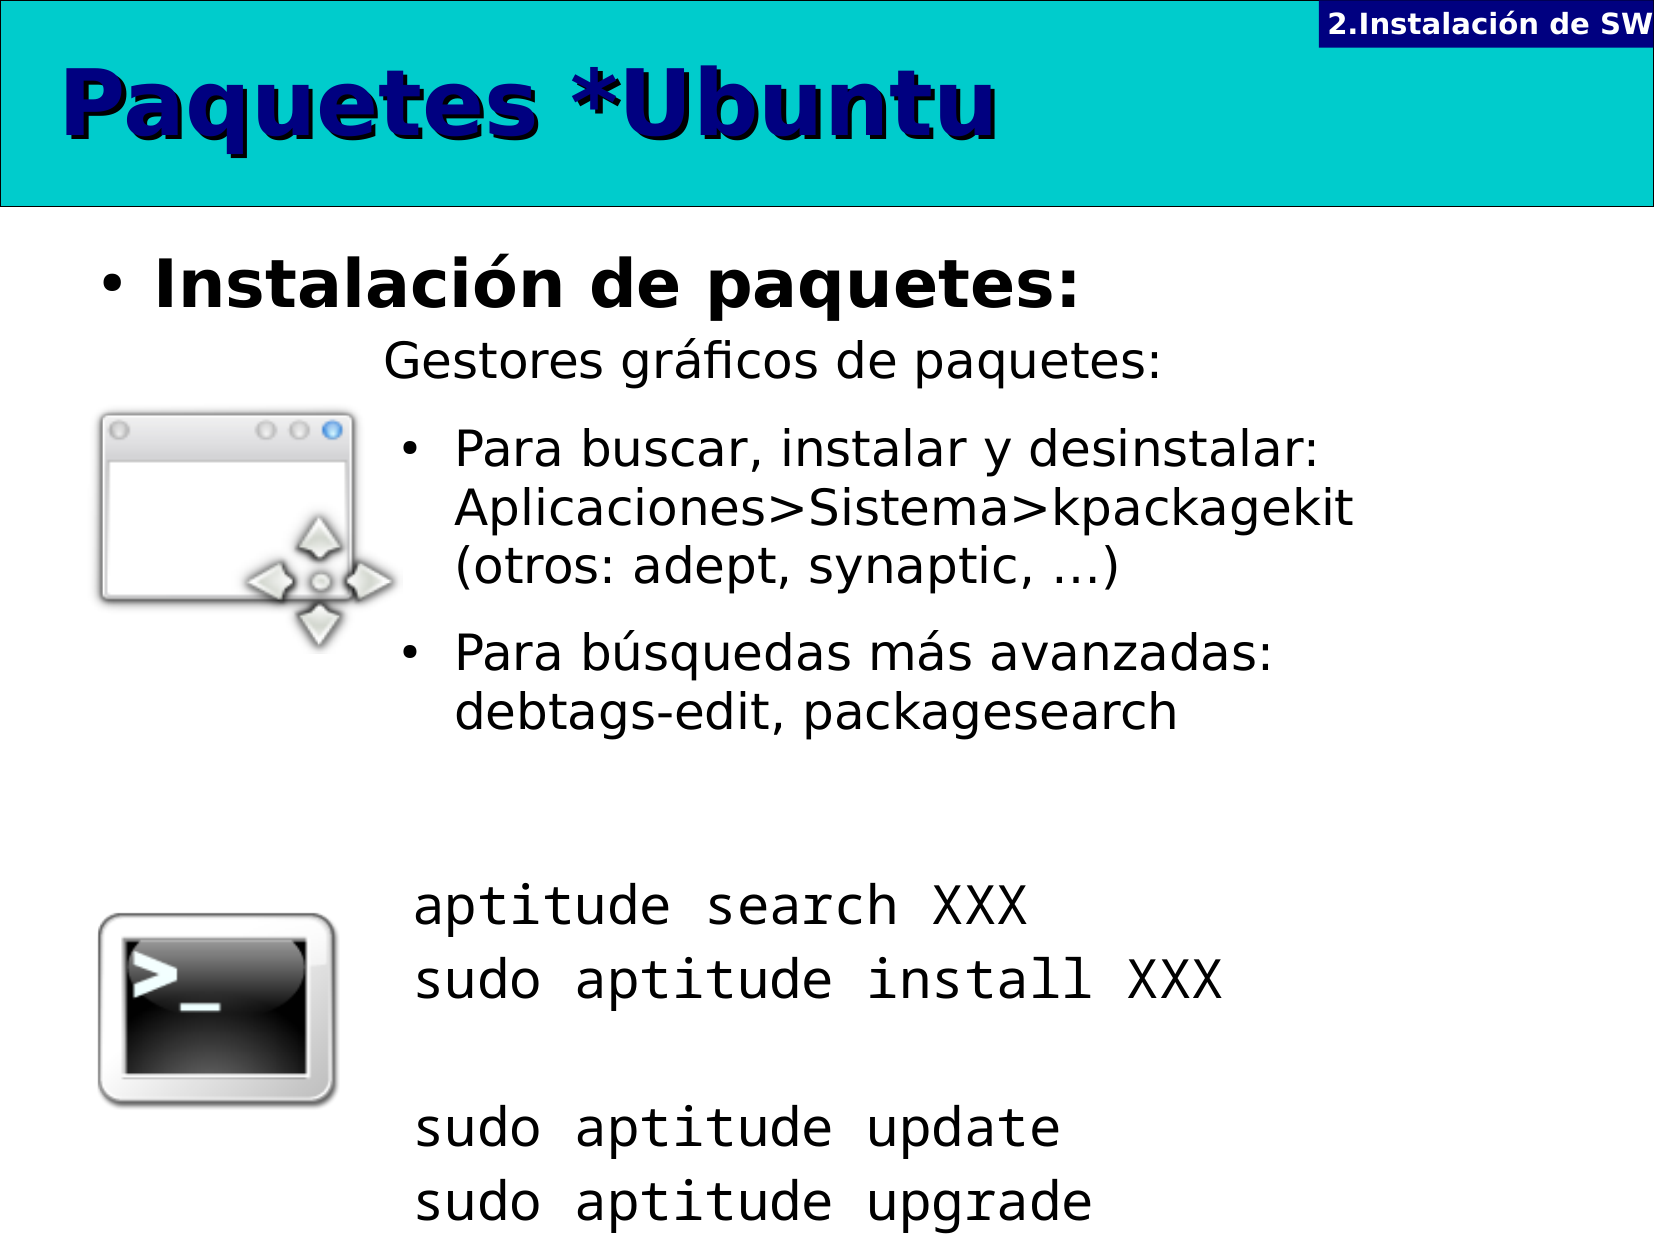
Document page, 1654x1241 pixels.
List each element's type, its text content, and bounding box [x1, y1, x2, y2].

text_box aptitude search XXX sudo aptitude install XXX sudo aptitude update sudo aptitude upgrade [397, 859, 1240, 1199]
picture [83, 366, 383, 654]
text_box Gestores gráficos de paquetes: Para buscar, instalar y desinstalar: Aplicaciones>Sistema>kpackagekit (otros: adept, synaptic, …) Para búsquedas más avanzadas: debtags-edit, packagesearch [383, 332, 1484, 741]
picture [97, 889, 342, 1133]
text_box 2.Instalación de SW [1318, 0, 1654, 48]
title Paquetes *Ubuntu [59, 14, 1654, 192]
list Instalación de paquetes: [82, 245, 1571, 1109]
